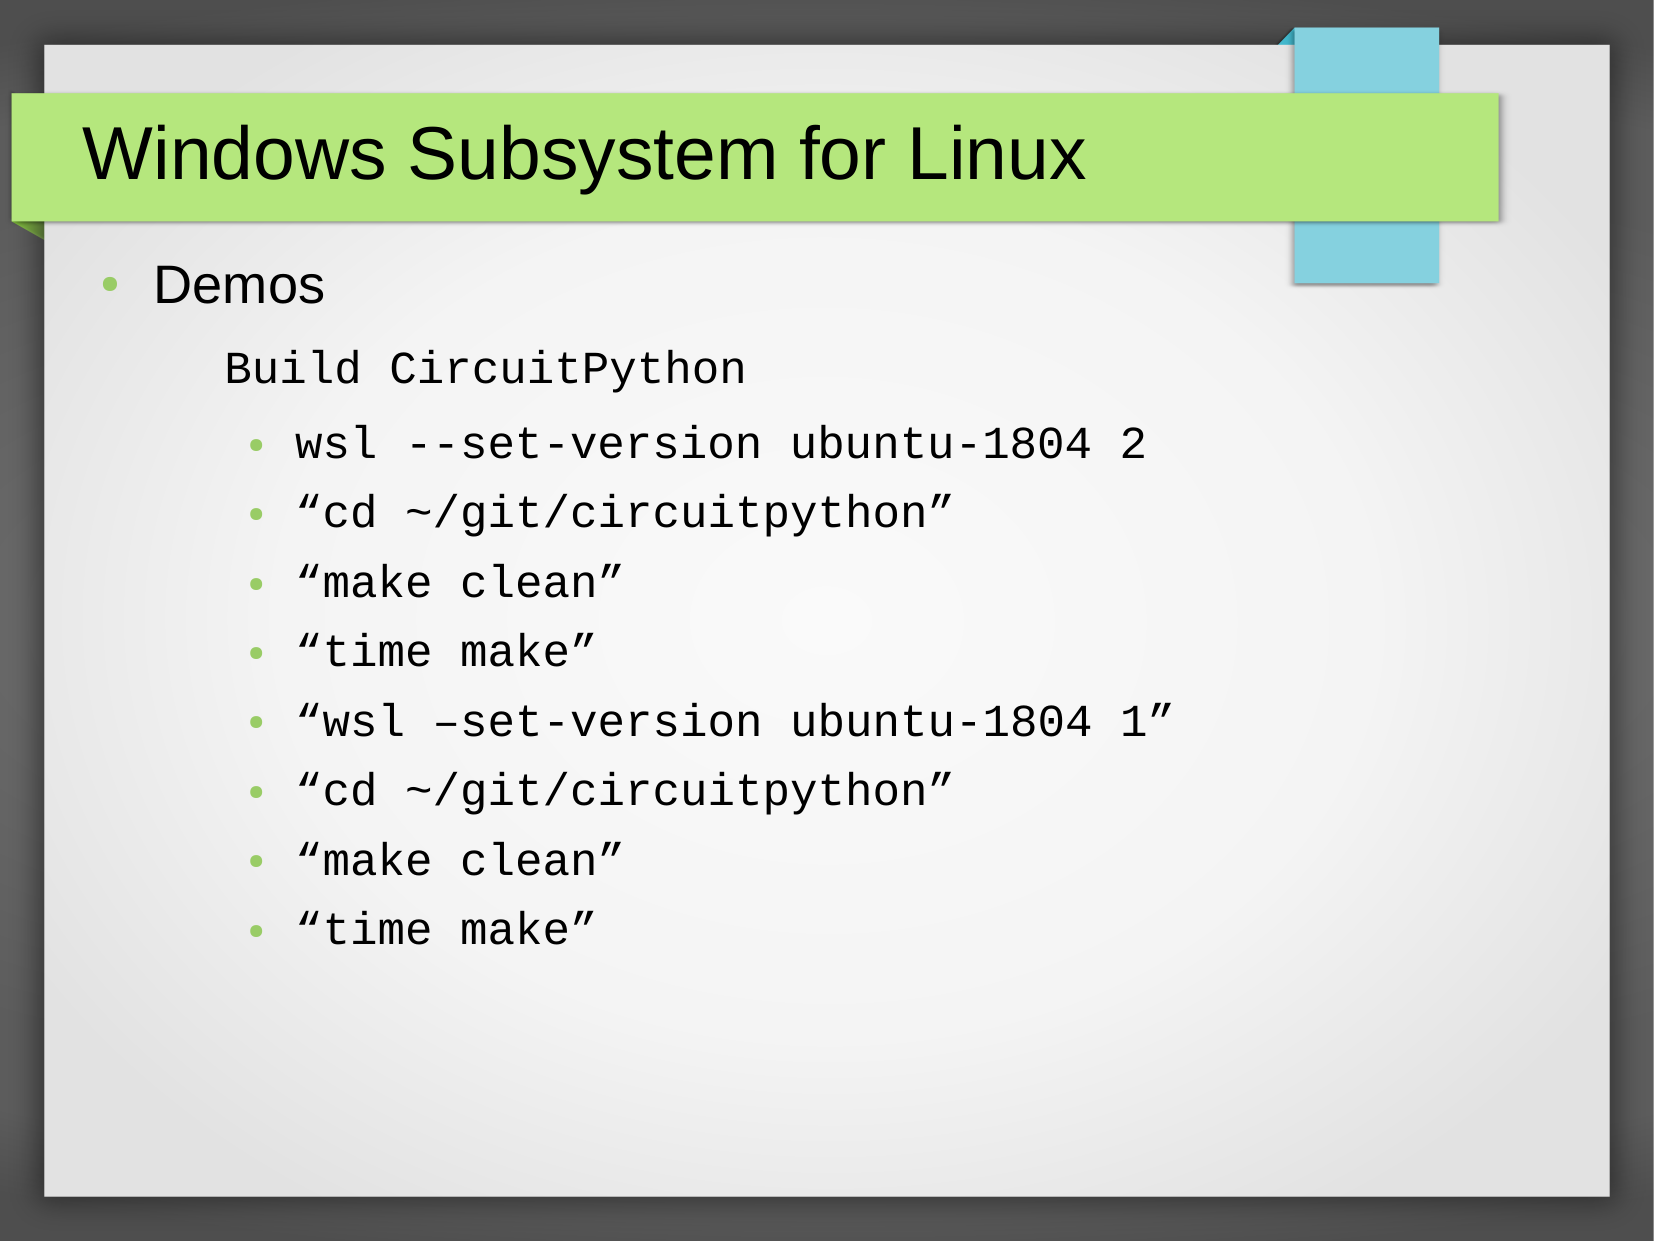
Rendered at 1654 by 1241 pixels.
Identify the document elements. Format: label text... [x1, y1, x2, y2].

list Demos Build CircuitPython wsl --set-version ubuntu-1804 2 “cd ~/git/circuitpython” “make clean” “time make” “wsl –set-version ubuntu-1804 1” “cd ~/git/circuitpython” “make clean” “time make” [82, 255, 1571, 1156]
picture [0, 0, 1654, 1241]
title Windows Subsystem for Linux [82, 94, 1264, 213]
